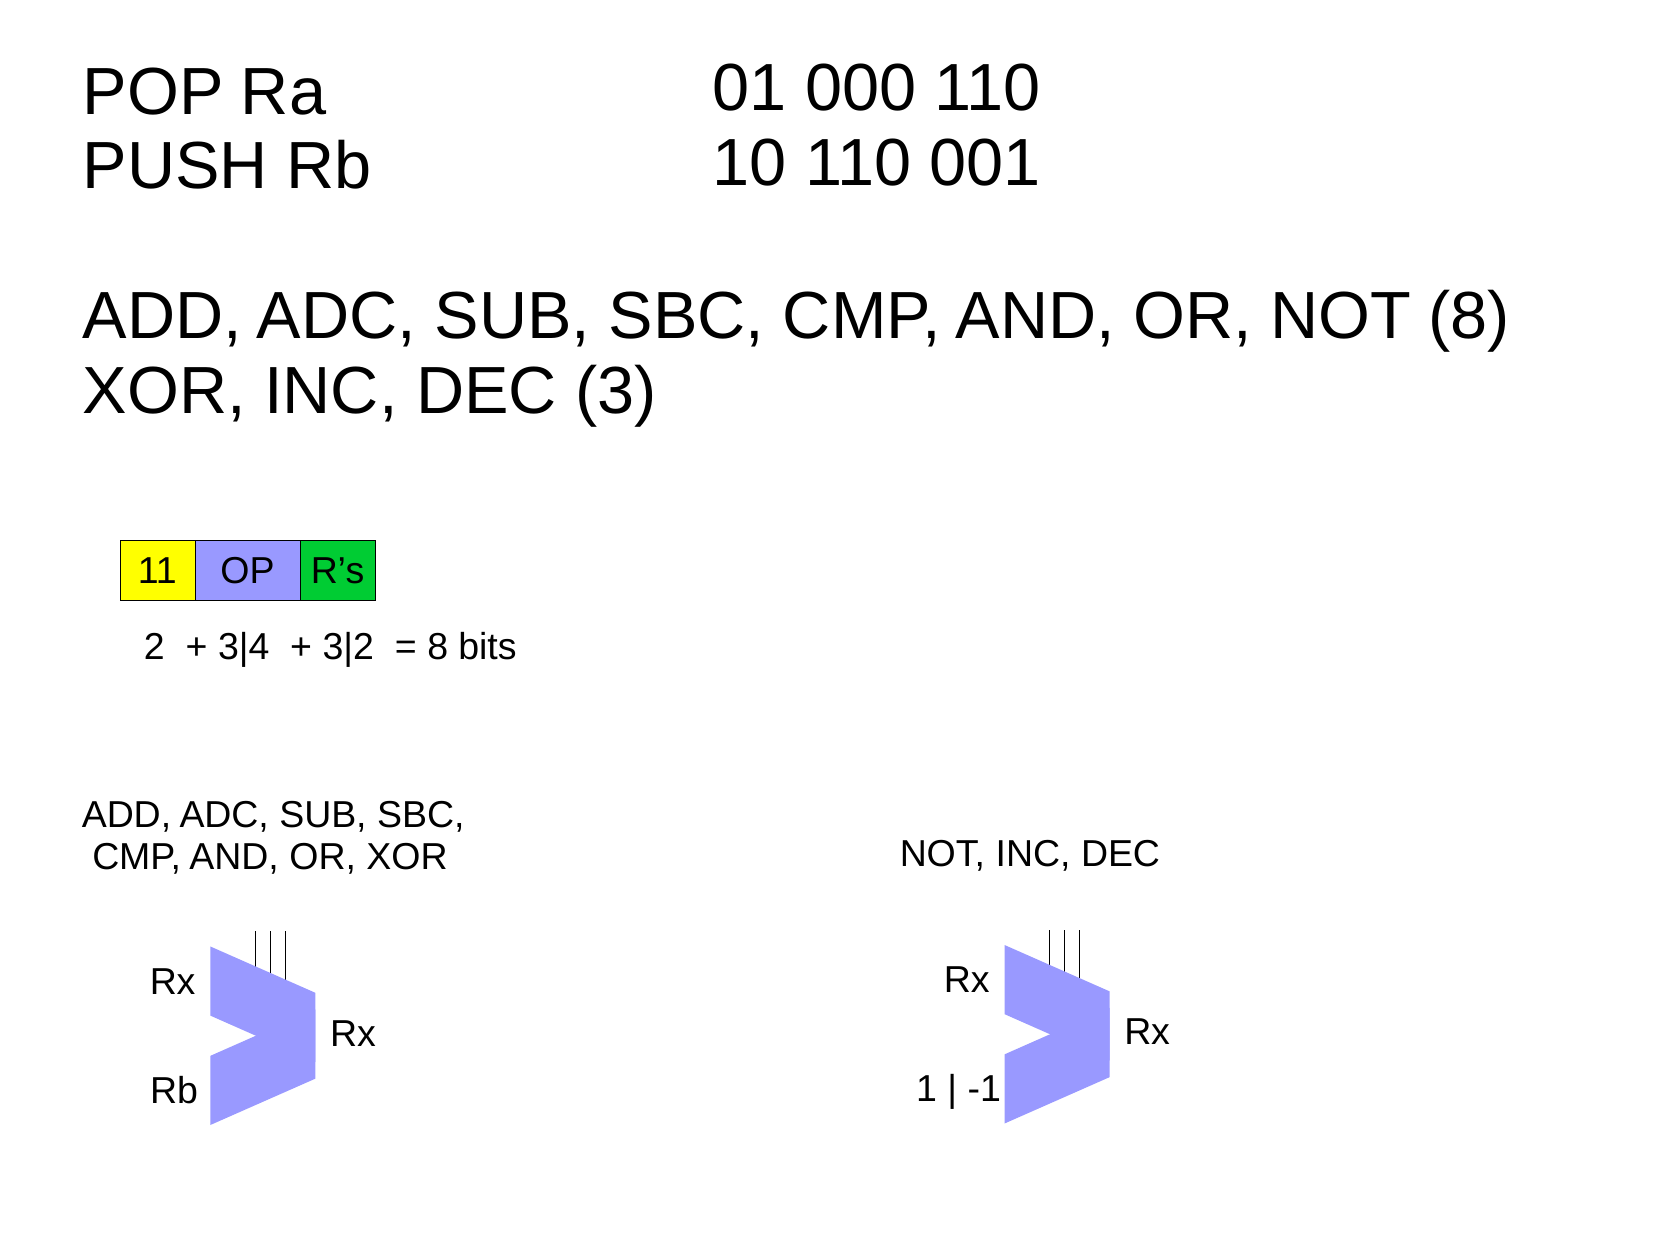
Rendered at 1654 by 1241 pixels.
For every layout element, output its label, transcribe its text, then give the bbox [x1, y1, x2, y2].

text_box [210, 946, 316, 1126]
text_box Rx [135, 952, 211, 1010]
text_box Rx [315, 1005, 391, 1062]
text_box 2 + 3|4 + 3|2 = 8 bits [129, 618, 532, 676]
text_box 11 [120, 540, 195, 601]
subtitle POP Ra PUSH Rb ADD, ADC, SUB, SBC, CMP, AND, OR, NOT (8) XOR, INC, DEC (3) [82, 46, 1621, 436]
text_box [1004, 945, 1110, 1124]
text_box Rx [1109, 1003, 1186, 1061]
text_box 1 | -1 [901, 1059, 1016, 1117]
text_box Rx [929, 951, 1005, 1009]
text_box Rb [135, 1061, 213, 1119]
text_box ADD, ADC, SUB, SBC, CMP, AND, OR, XOR [67, 786, 481, 886]
text_box NOT, INC, DEC [885, 825, 1176, 882]
text_box R’s [300, 540, 376, 601]
text_box OP [195, 540, 300, 601]
text_box 01 000 110 10 110 001 [712, 39, 1321, 211]
